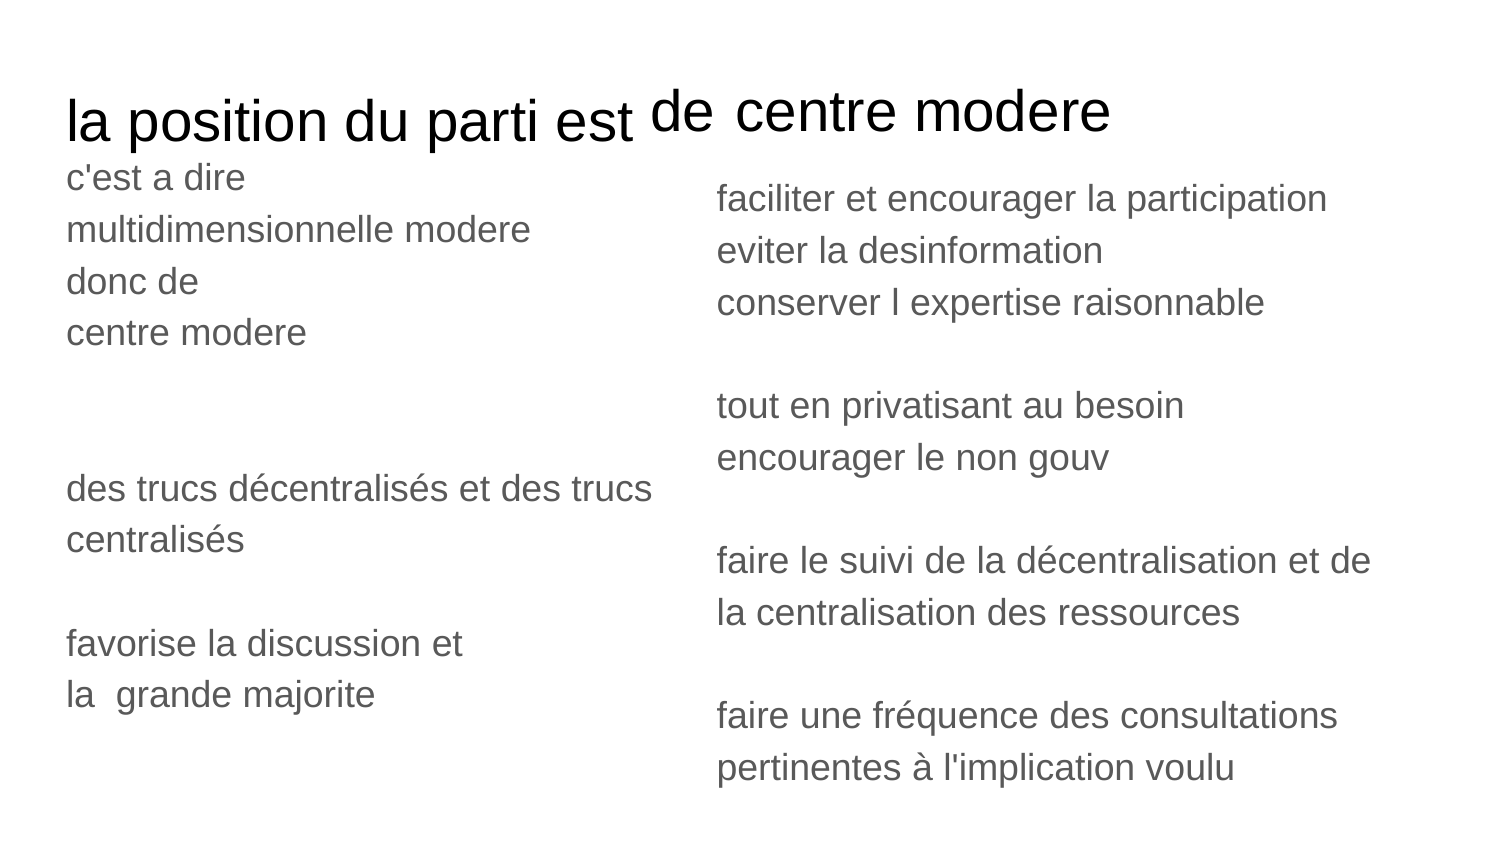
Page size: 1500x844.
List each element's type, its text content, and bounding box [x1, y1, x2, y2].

title centre modere [720, 57, 1500, 152]
text_box de [635, 57, 906, 138]
list la position du parti est c'est a dire multidimensionnelle modere donc de centre modere des trucs décentralisés et des trucs centralisés favorise la discussion et la grande majorite [51, 57, 702, 651]
text_box faciliter et encourager la participation eviter la desinformation conserver l expertise raisonnable tout en privatisant au besoin encourager le non gouv faire le suivi de la décentralisation et de la centralisation des ressources faire une fréquence des consultations pertinentes à l'implication voulu [701, 152, 1417, 773]
